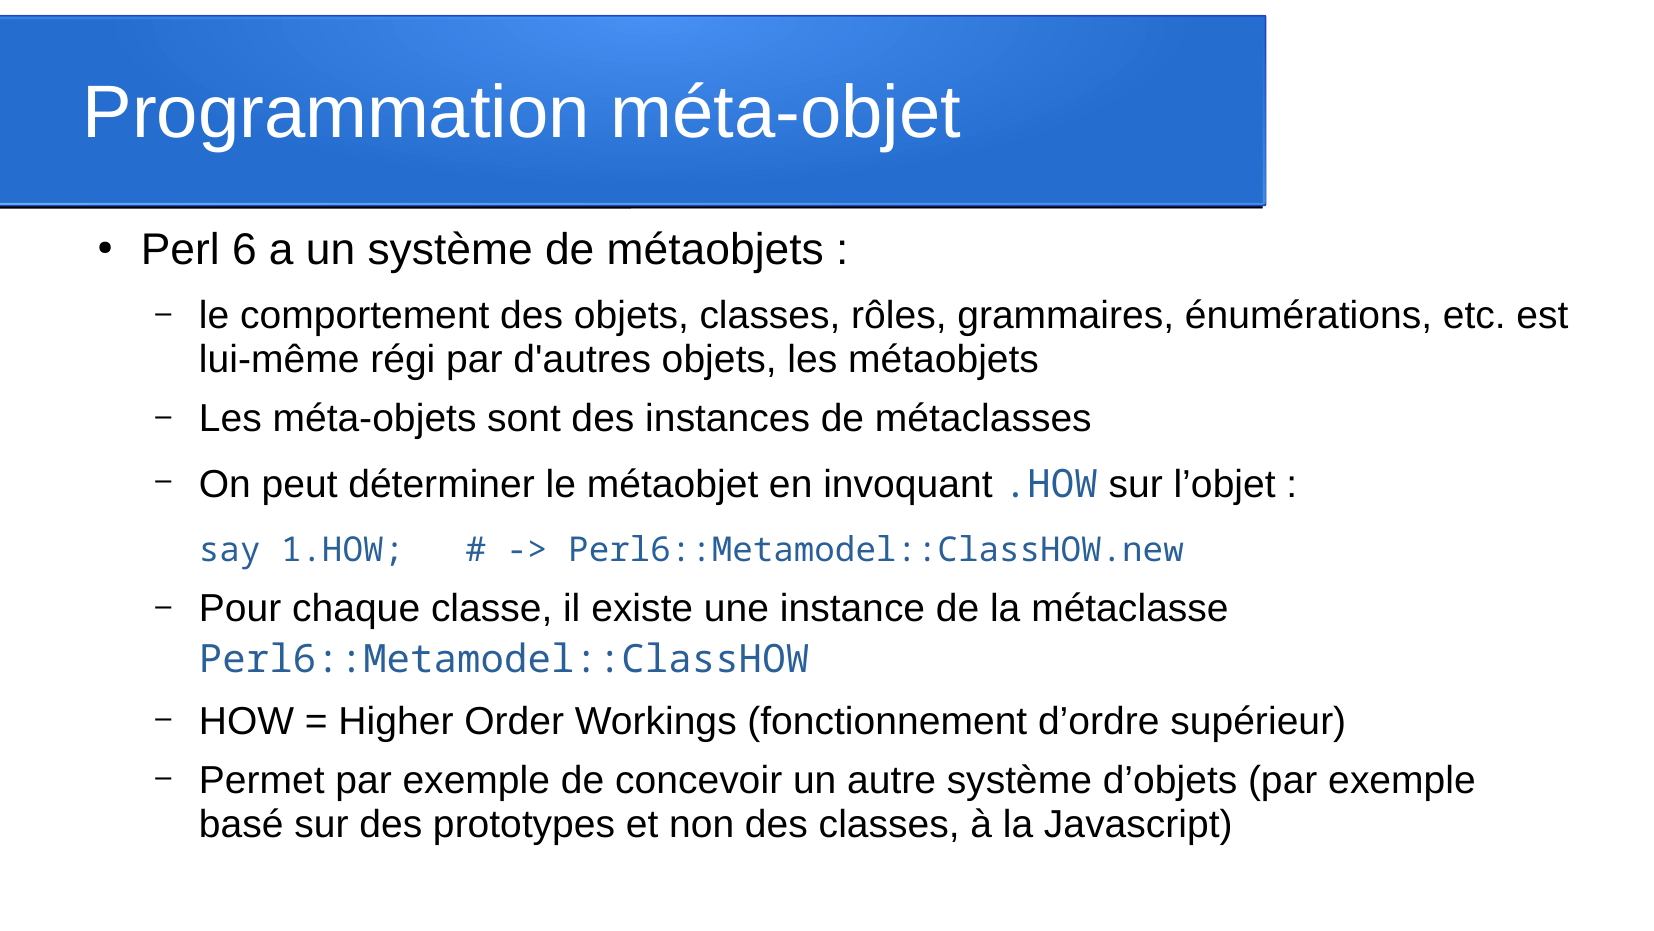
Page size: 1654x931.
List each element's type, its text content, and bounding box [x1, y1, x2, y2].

picture [0, 13, 1270, 212]
title Programmation méta-objet [82, 35, 1235, 189]
list Perl 6 a un système de métaobjets : le comportement des objets, classes, rôles, grammaires, énumérations, etc. est lui-même régi par d'autres objets, les métaobjets Les méta-objets sont des instances de métaclasses On peut déterminer le métaobjet en invoquant .HOW sur l’objet : say 1.HOW; # -> Perl6::Metamodel::ClassHOW.new Pour chaque classe, il existe une instance de la métaclasse Perl6::Metamodel::ClassHOW HOW = Higher Order Workings (fonctionnement d’ordre supérieur) Permet par exemple de concevoir un autre système d’objets (par exemple basé sur des prototypes et non des classes, à la Javascript) [82, 224, 1571, 851]
